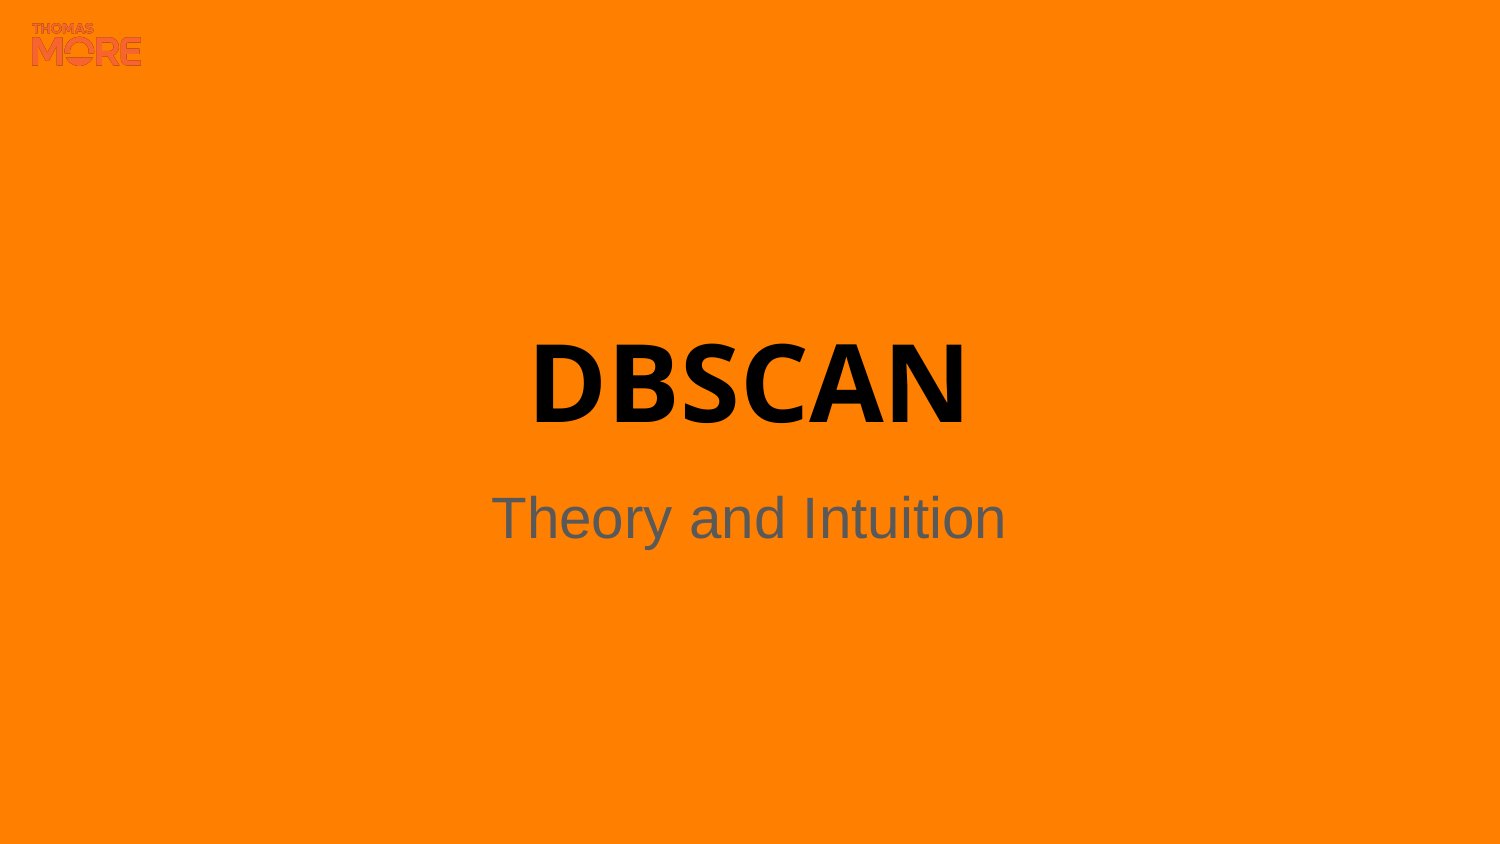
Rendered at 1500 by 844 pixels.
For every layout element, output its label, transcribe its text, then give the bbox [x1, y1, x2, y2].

subtitle Theory and Intuition [51, 464, 1449, 595]
title DBSCAN [51, 122, 1449, 459]
picture [22, 13, 151, 76]
